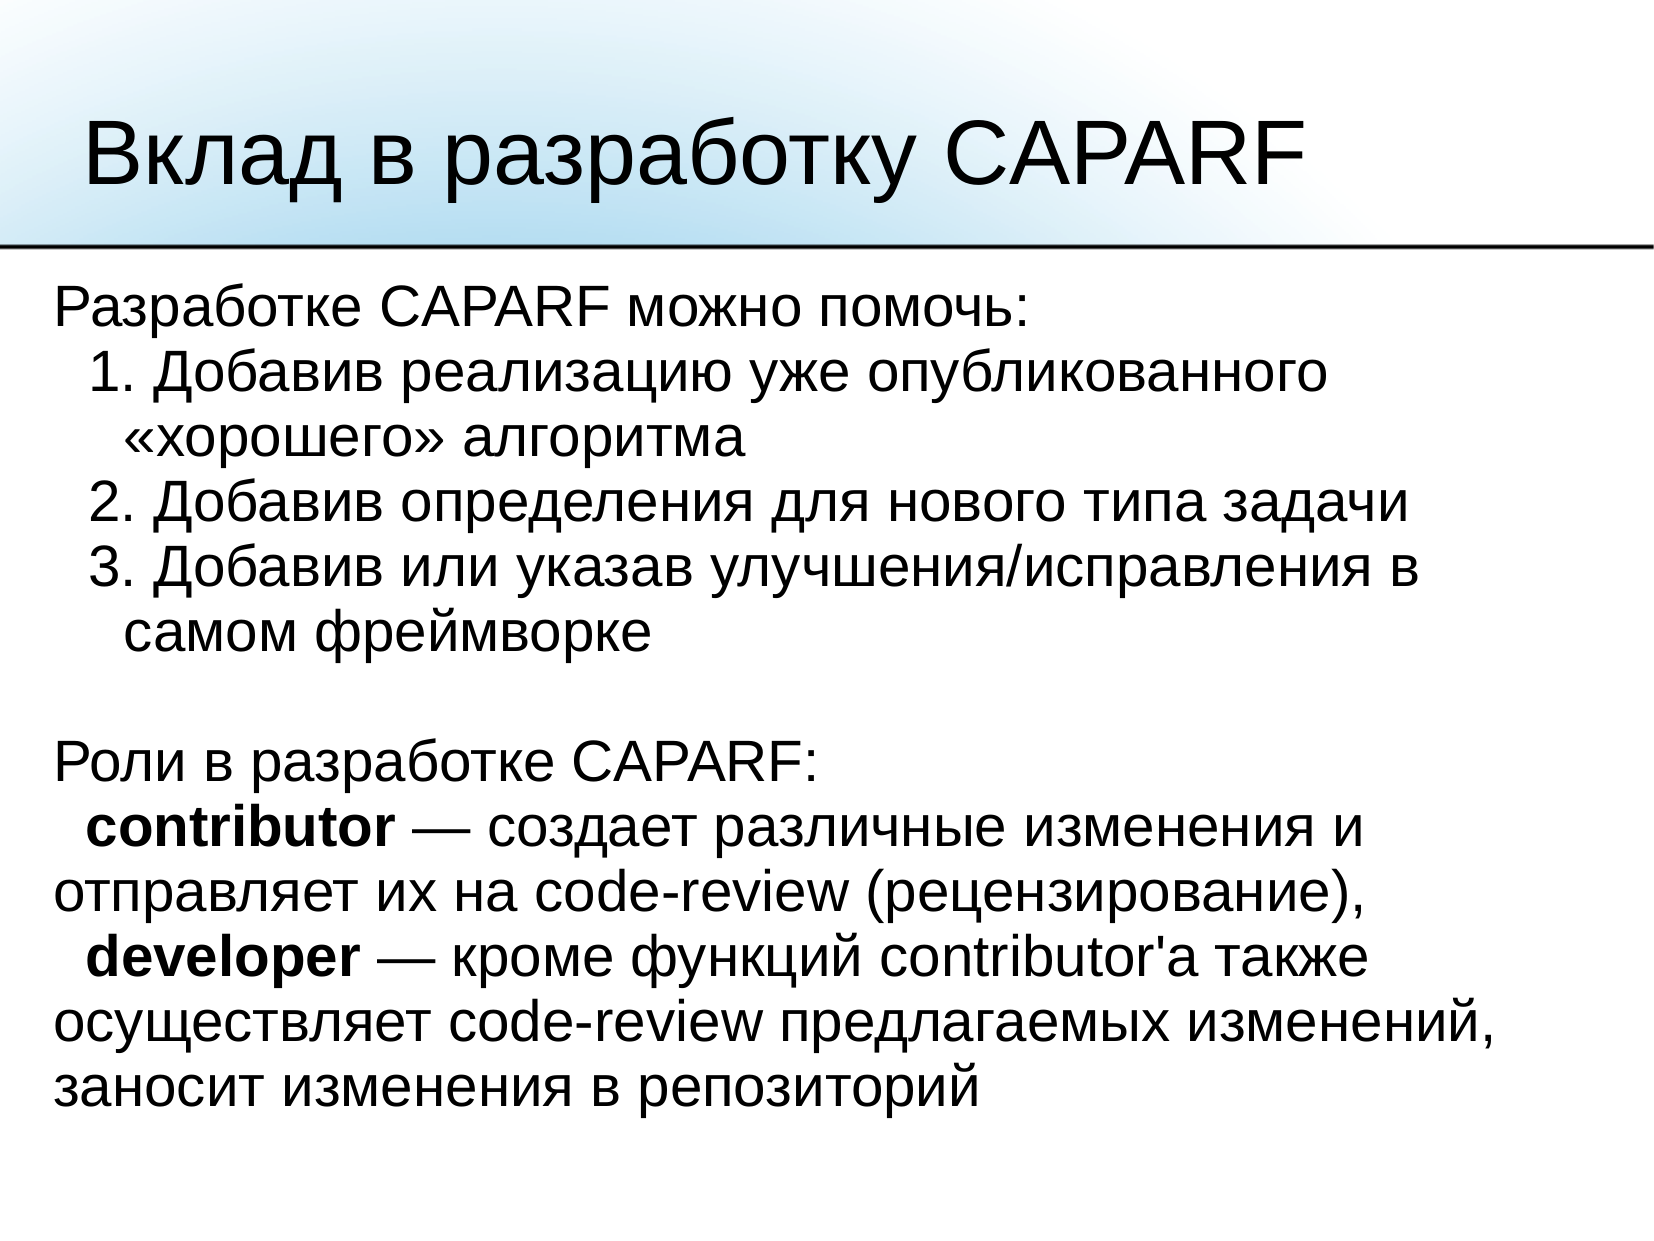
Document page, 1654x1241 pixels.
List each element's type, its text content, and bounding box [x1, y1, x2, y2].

subtitle Разработке CAPARF можно помочь: Добавив реализацию уже опубликованного «хорошего» алгоритма Добавив определения для нового типа задачи Добавив или указав улучшения/исправления в самом фреймворке Роли в разработке CAPARF: сontributor — создает различные изменения и отправляет их на code-review (рецензирование), developer — кроме функций contributor'а также осуществляет code-review предлагаемых изменений, заносит изменения в репозиторий [53, 273, 1595, 1182]
title Вклад в разработку CAPARF [82, 49, 1571, 257]
picture [0, 0, 1654, 1241]
